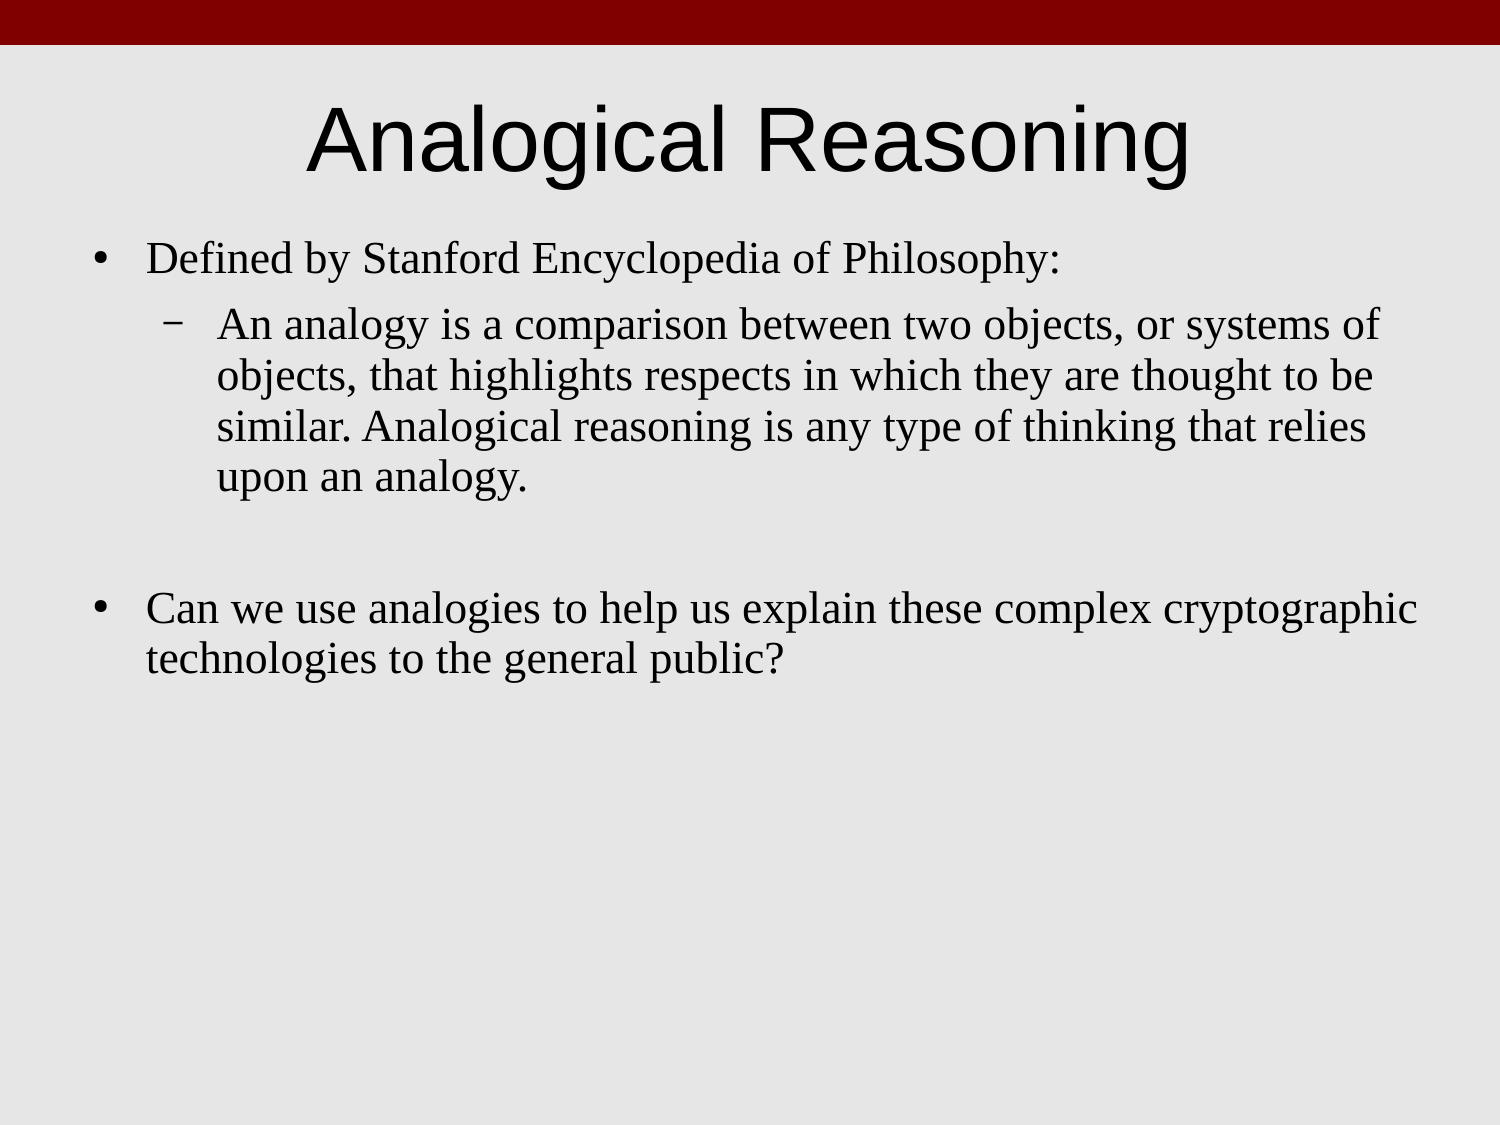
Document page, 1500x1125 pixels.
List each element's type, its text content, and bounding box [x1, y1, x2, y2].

title Analogical Reasoning [75, 45, 1425, 233]
list Defined by Stanford Encyclopedia of Philosophy: An analogy is a comparison between two objects, or systems of objects, that highlights respects in which they are thought to be similar. Analogical reasoning is any type of thinking that relies upon an analogy. Can we use analogies to help us explain these complex cryptographic technologies to the general public? [75, 233, 1425, 1096]
